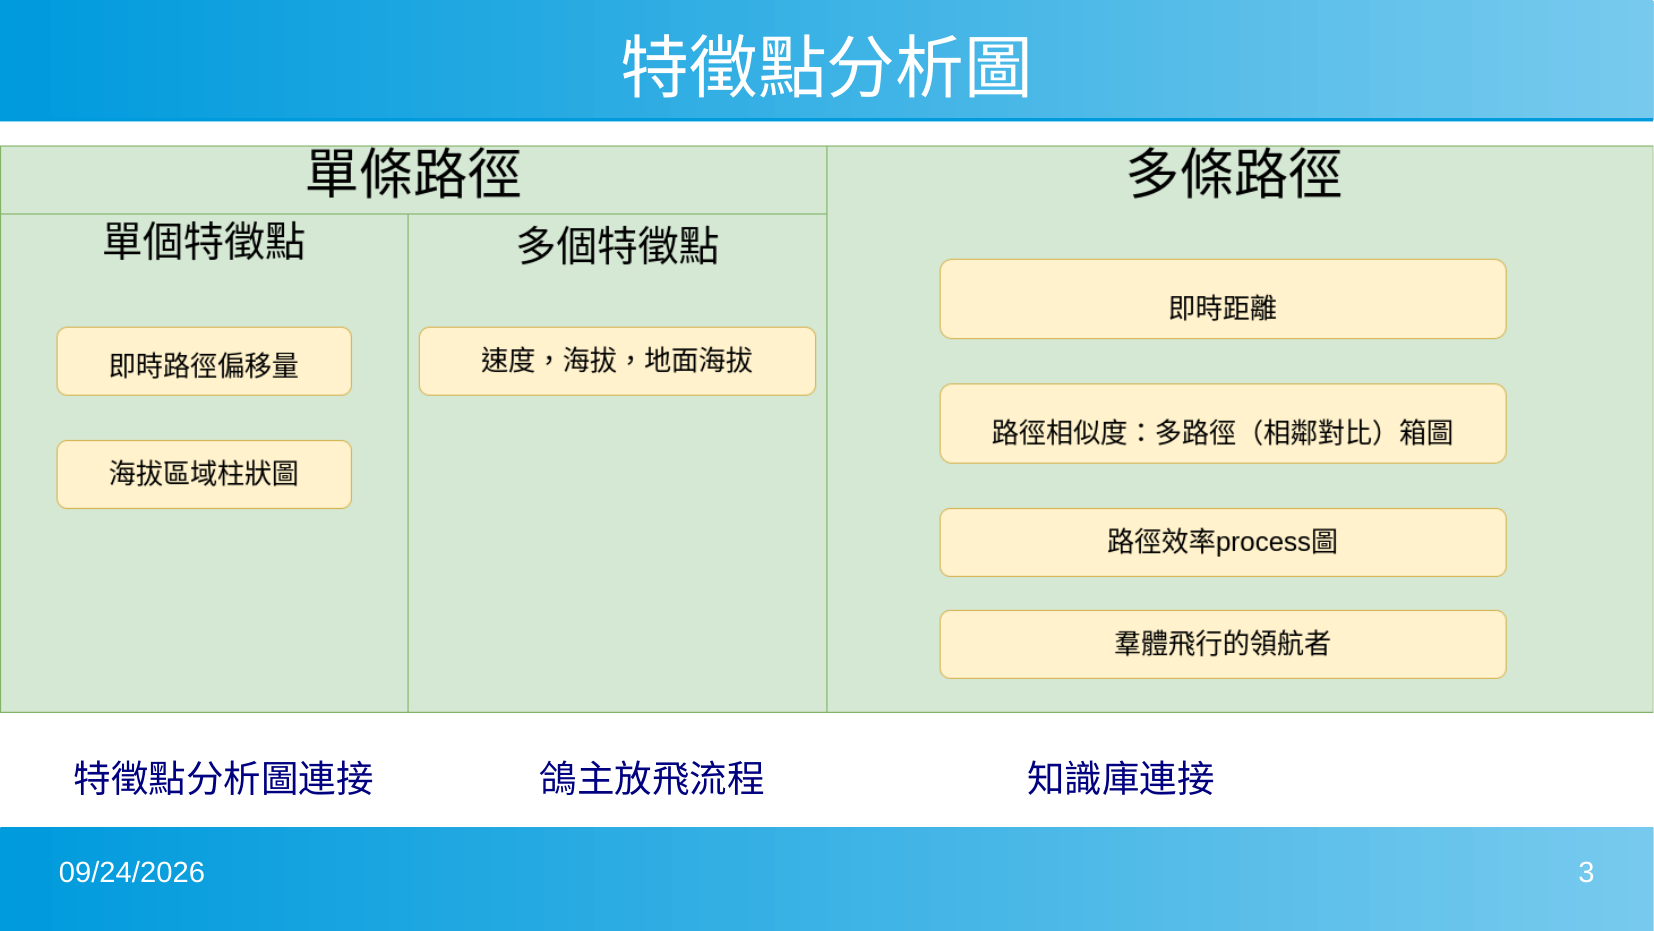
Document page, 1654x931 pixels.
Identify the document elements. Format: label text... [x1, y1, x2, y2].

picture [0, 141, 1654, 713]
text_box 特徵點分析圖連接 [59, 750, 525, 809]
title 特徵點分析圖 [59, 28, 1595, 109]
text_box 鴿主放飛流程 [525, 750, 863, 809]
text_box 知識庫連接 [1012, 750, 1313, 809]
